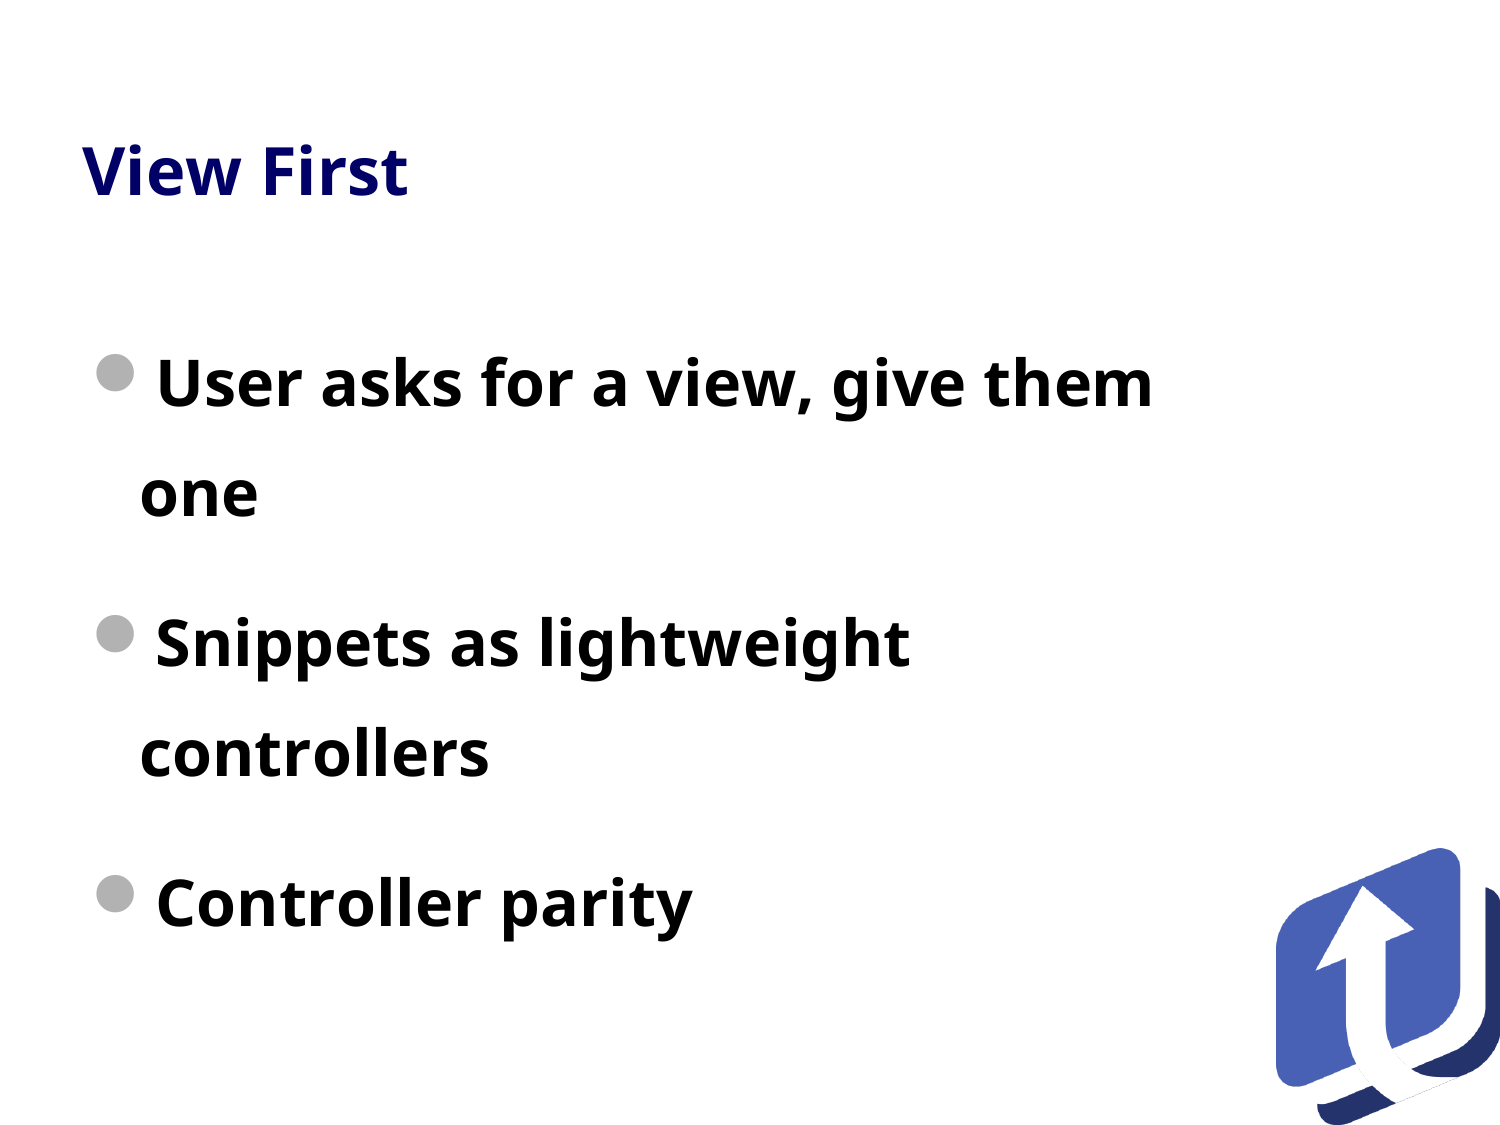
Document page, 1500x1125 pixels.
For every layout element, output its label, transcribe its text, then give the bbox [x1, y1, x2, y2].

title View First [74, 97, 1423, 242]
list User asks for a view, give them one Snippets as lightweight controllers Controller parity [74, 307, 1273, 1085]
picture [1276, 848, 1500, 1125]
